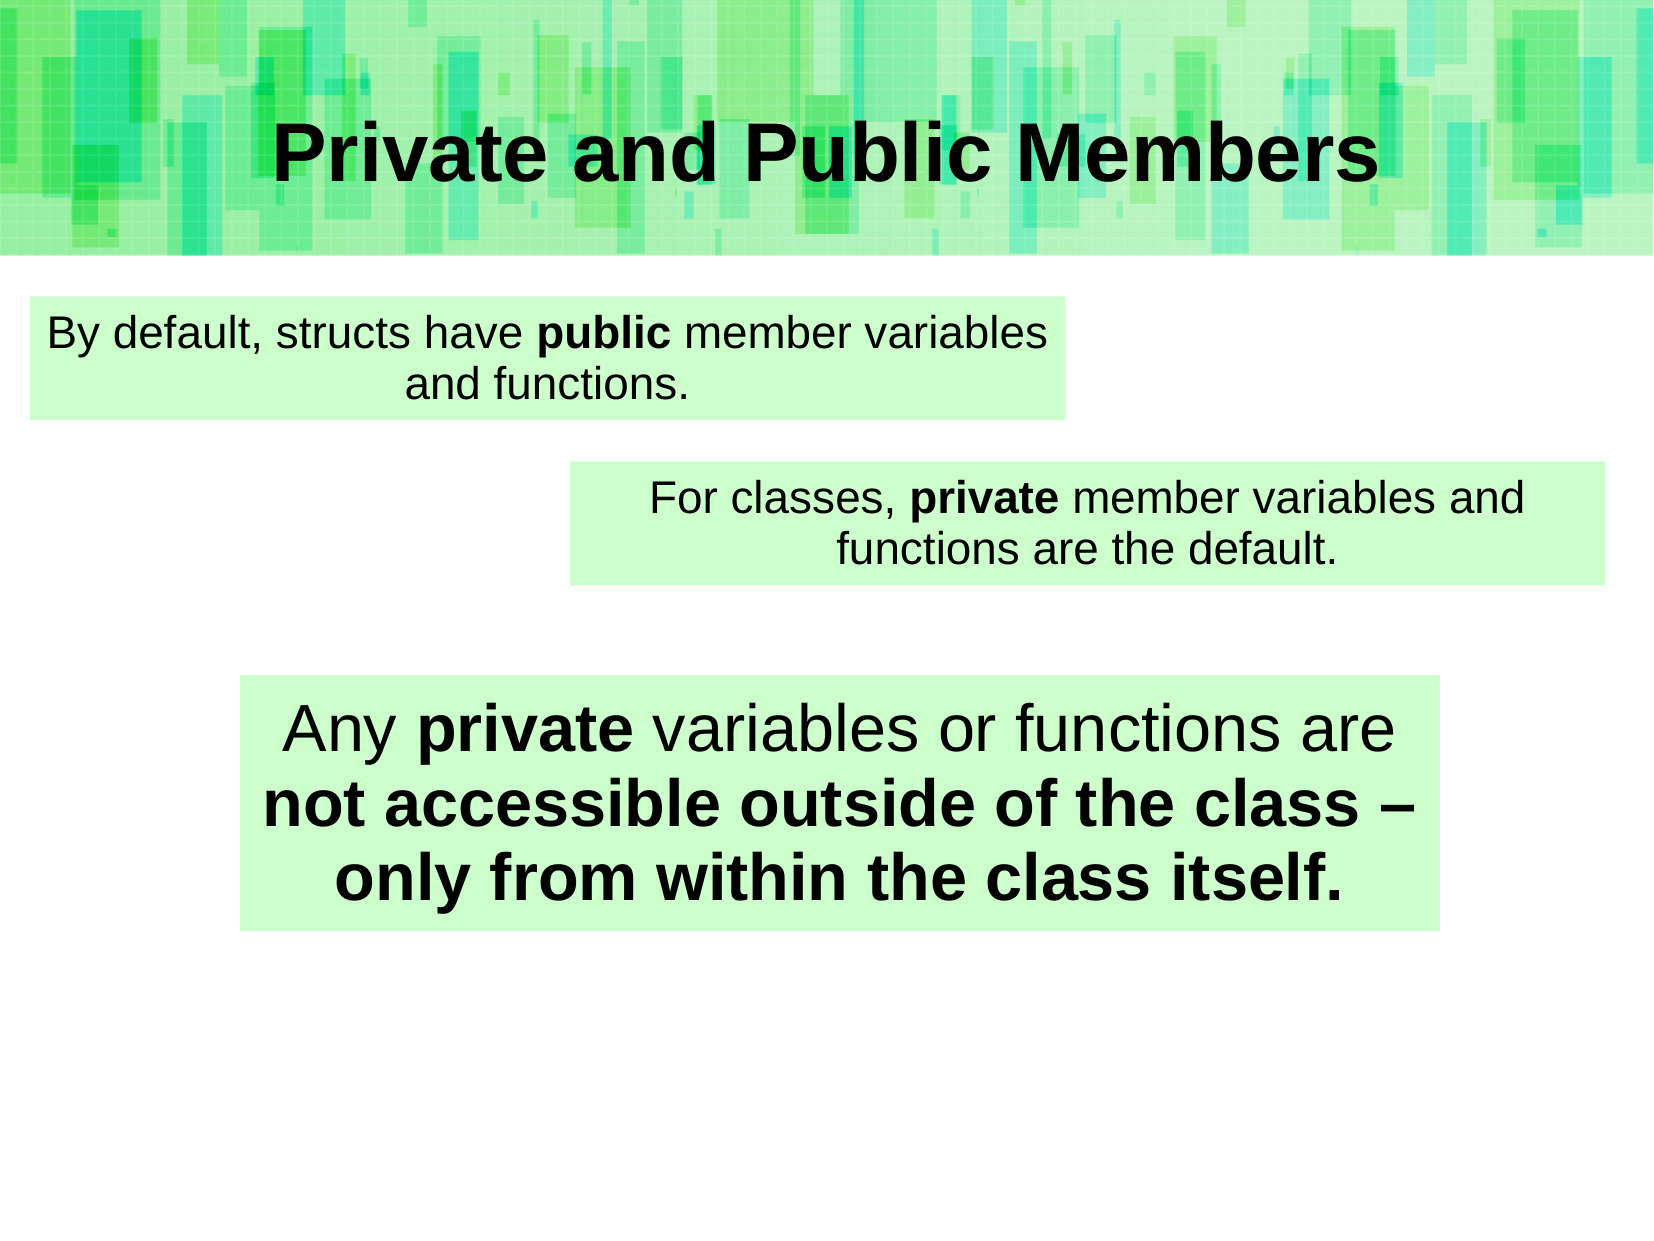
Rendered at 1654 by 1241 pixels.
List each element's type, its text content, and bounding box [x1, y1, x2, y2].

title Private and Public Members [82, 49, 1571, 257]
text_box By default, structs have public member variables and functions. [30, 296, 1066, 421]
text_box For classes, private member variables and functions are the default. [570, 461, 1606, 586]
picture [0, 0, 1654, 1241]
text_box Any private variables or functions are not accessible outside of the class – only from within the class itself. [240, 675, 1441, 931]
